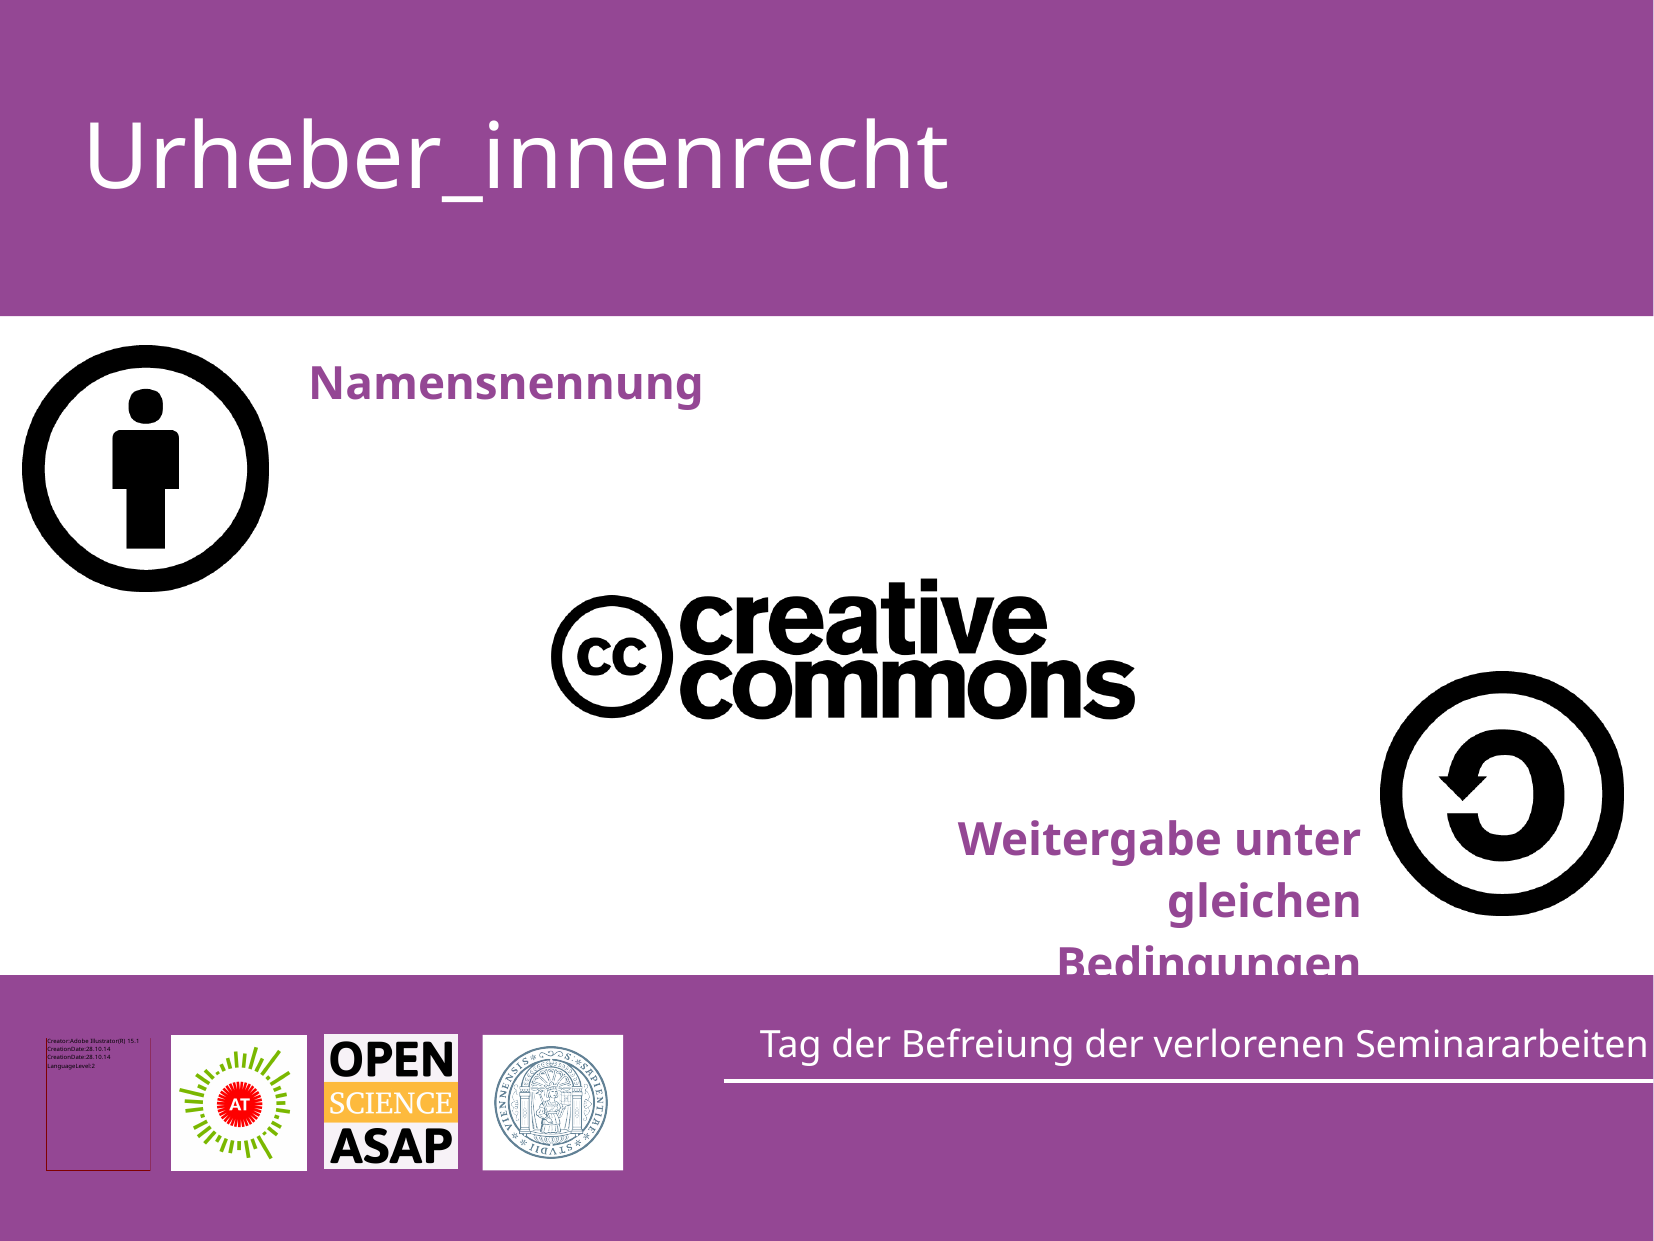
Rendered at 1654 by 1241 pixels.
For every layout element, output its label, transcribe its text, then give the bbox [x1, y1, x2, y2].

text_box Weitergabe unter gleichen Bedingungen [855, 799, 1377, 917]
picture [539, 569, 1149, 727]
text_box [0, 0, 1654, 1241]
picture [494, 1046, 608, 1159]
text_box Tag der Befreiung der verlorenen Seminararbeiten [745, 1010, 1631, 1068]
picture [1380, 671, 1624, 916]
title Urheber_innenrecht [82, 49, 1571, 257]
picture [171, 1035, 307, 1171]
picture [324, 1034, 458, 1169]
text_box Namensnennung [293, 343, 796, 431]
picture [45, 1039, 151, 1171]
picture [22, 345, 269, 592]
